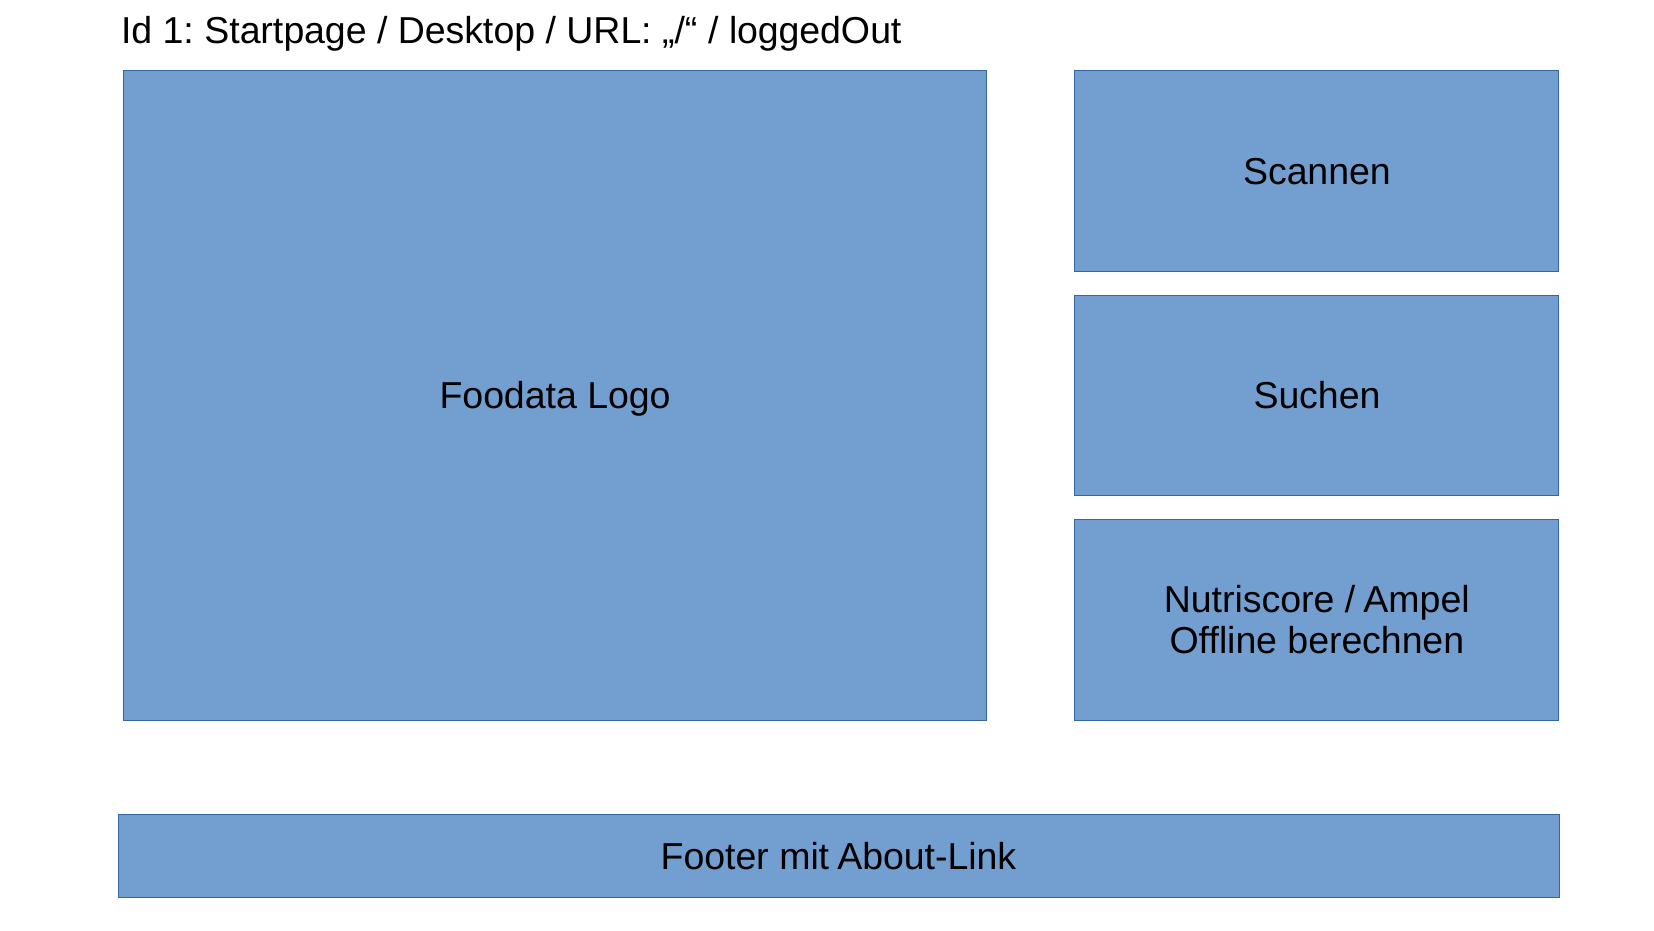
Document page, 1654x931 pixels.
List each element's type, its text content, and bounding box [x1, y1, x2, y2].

text_box Nutriscore / Ampel Offline berechnen [1074, 519, 1559, 721]
text_box Id 1: Startpage / Desktop / URL: „/“ / loggedOut [106, 2, 1560, 95]
text_box Foodata Logo [123, 95, 987, 721]
text_box Scannen [1074, 95, 1559, 272]
text_box Suchen [1074, 295, 1559, 496]
text_box Footer mit About-Link [118, 814, 1560, 898]
